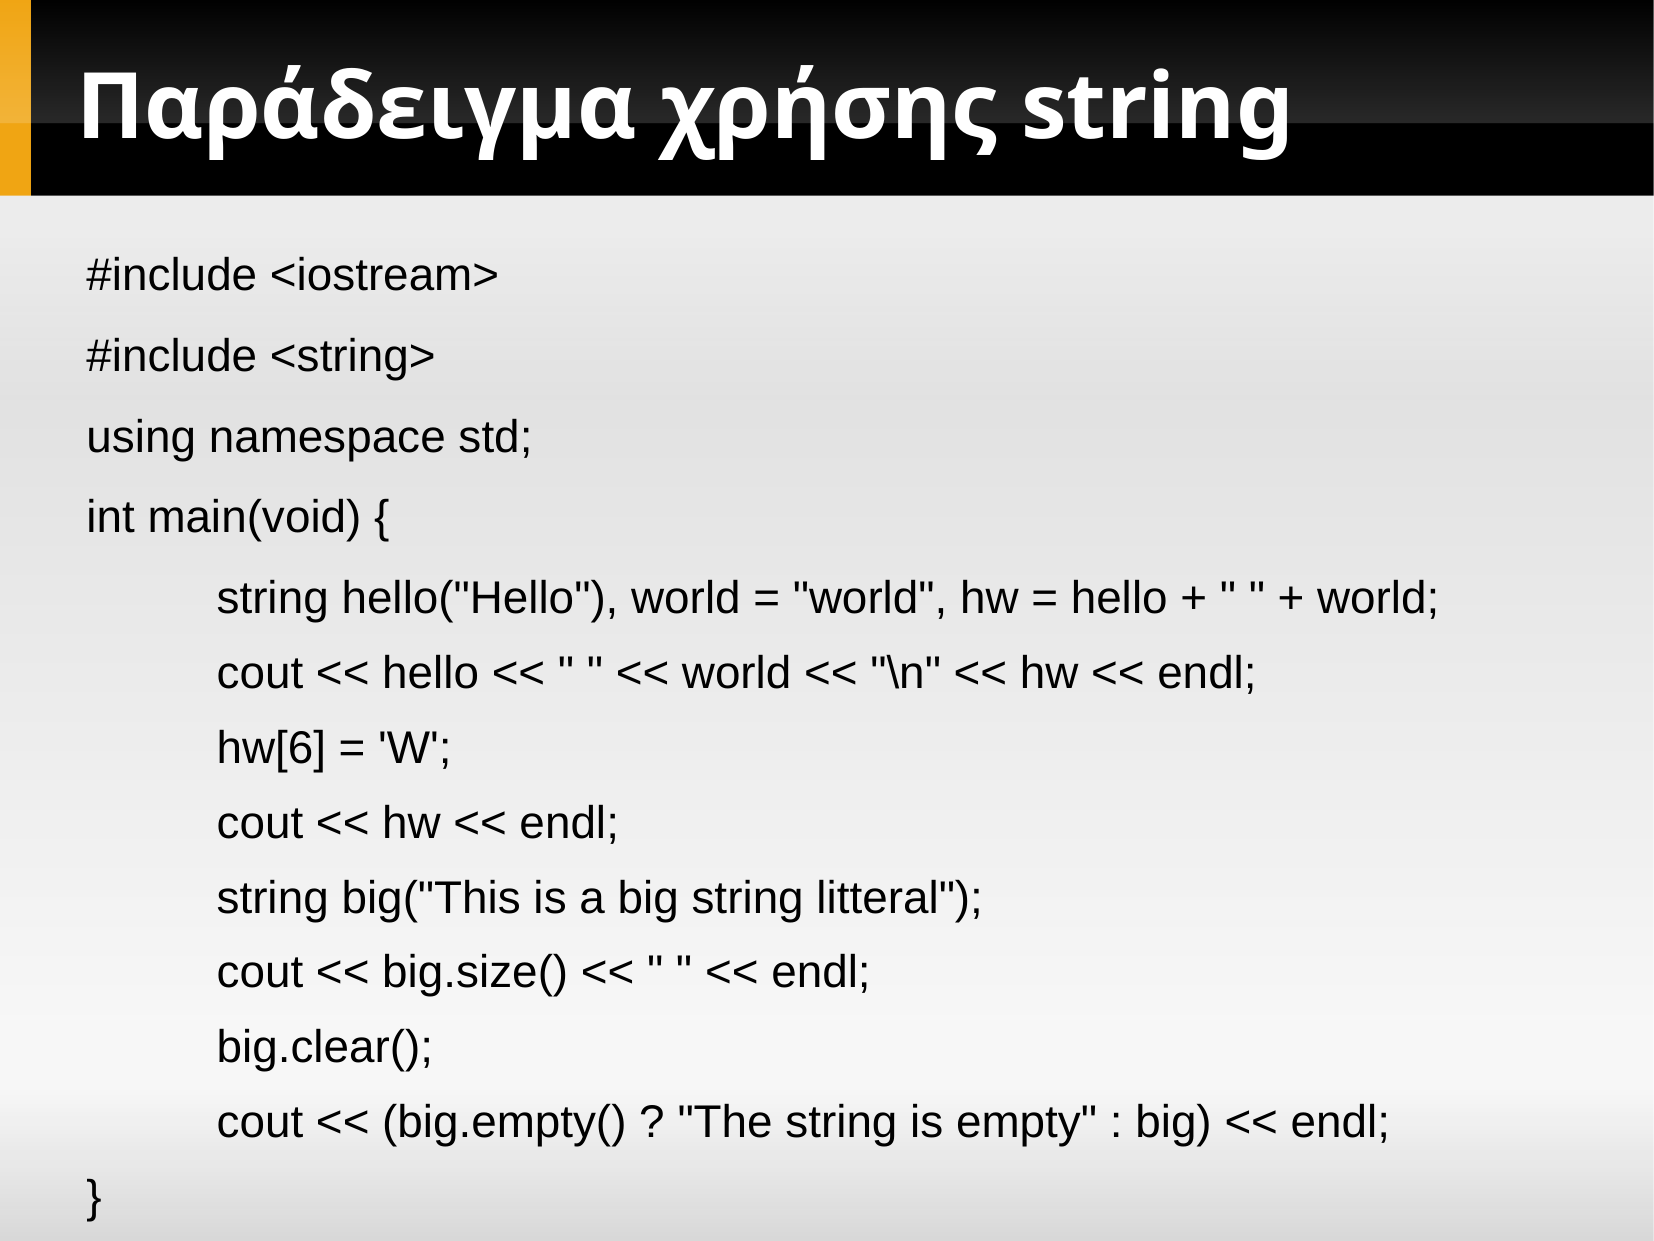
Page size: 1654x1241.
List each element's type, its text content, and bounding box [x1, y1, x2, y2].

title Παράδειγμα χρήσης string [76, 0, 1565, 208]
picture [0, 0, 1654, 1241]
list #include <iostream> #include <string> using namespace std; int main(void) { string hello("Hello"), world = "world", hw = hello + " " + world; cout << hello << " " << world << "\n" << hw << endl; hw[6] = 'W'; cout << hw << endl; string big("This is a big string litteral"); cout << big.size() << " " << endl; big.clear(); cout << (big.empty() ? "The string is empty" : big) << endl; } [75, 248, 1651, 1223]
